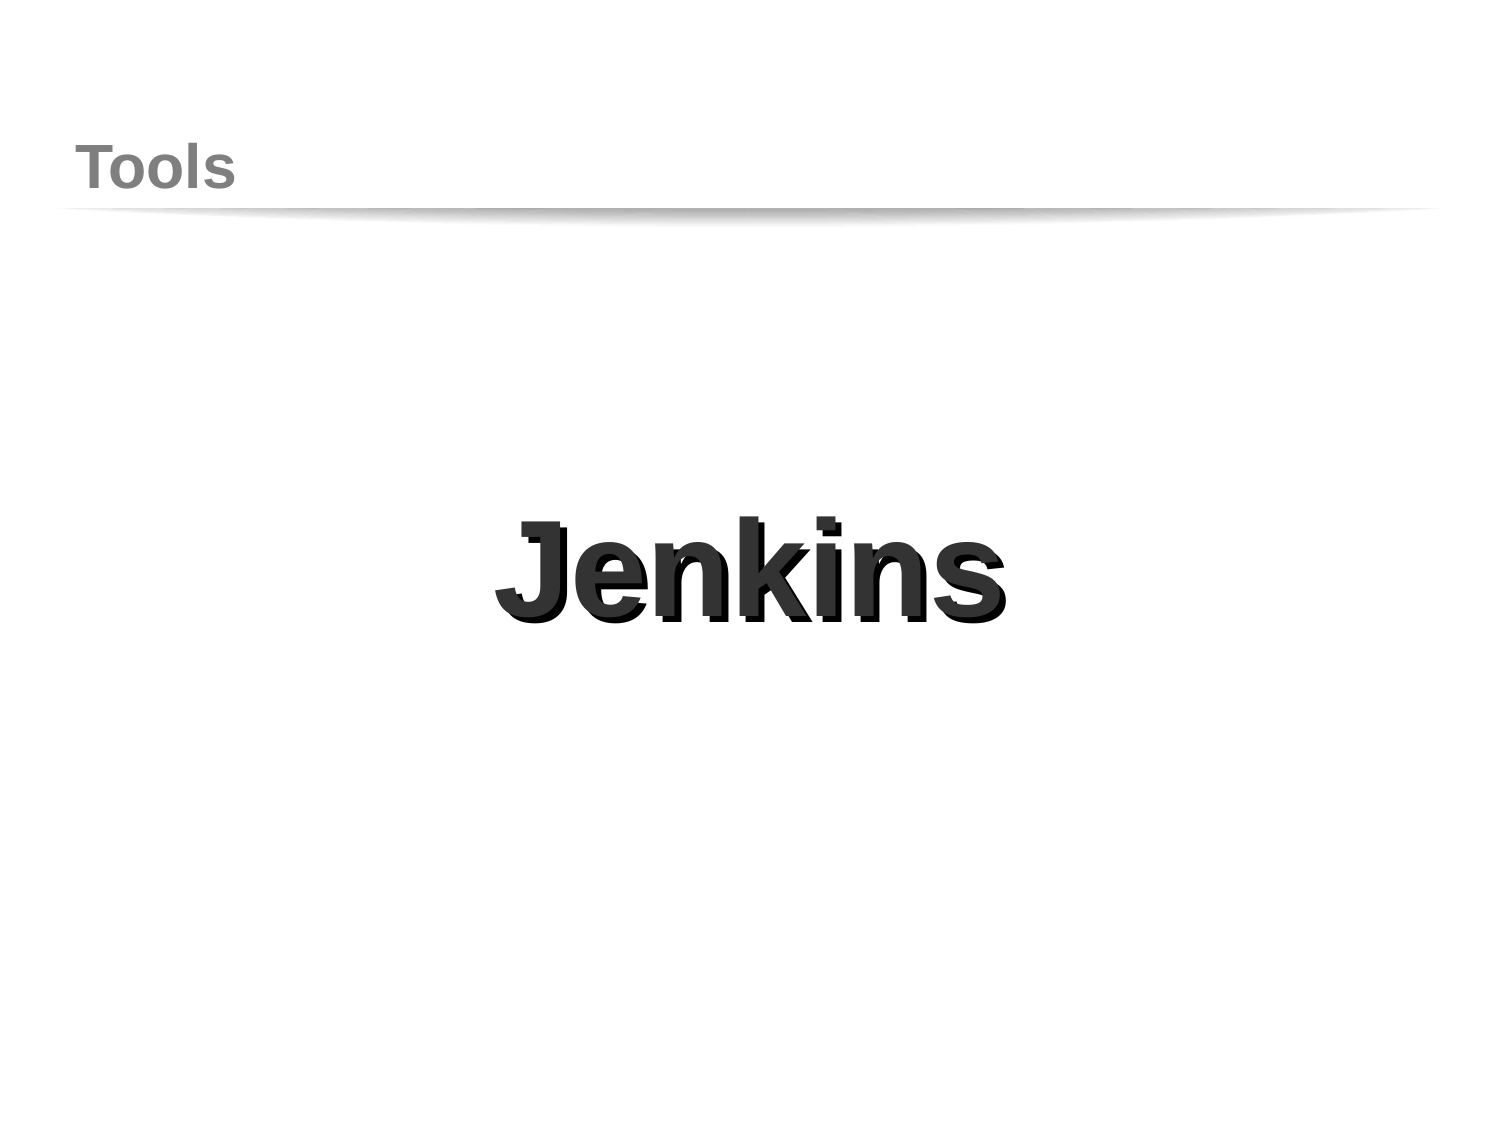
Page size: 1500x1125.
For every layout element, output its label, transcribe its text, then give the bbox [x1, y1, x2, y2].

title Tools [75, 71, 1426, 203]
text_box Jenkins [75, 479, 1426, 646]
